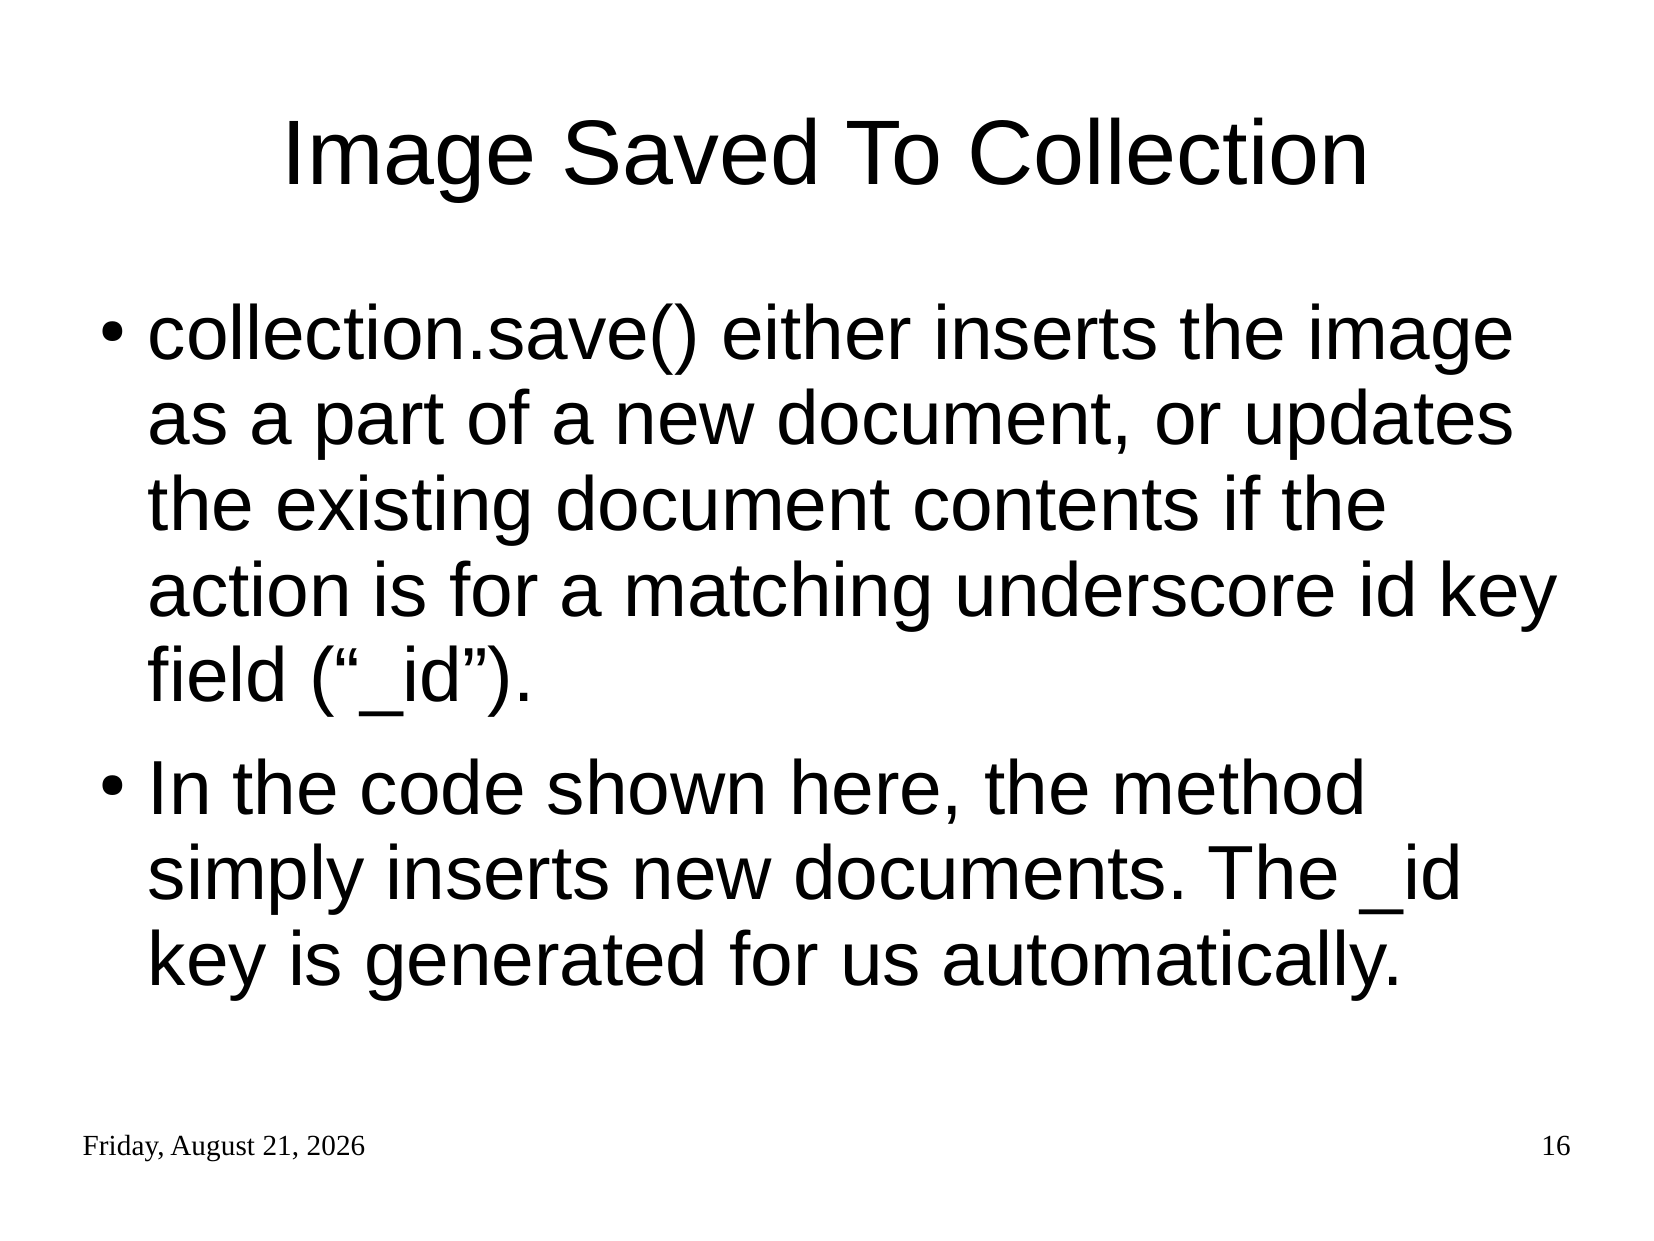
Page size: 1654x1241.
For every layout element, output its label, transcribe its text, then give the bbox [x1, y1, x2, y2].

title Image Saved To Collection [82, 49, 1571, 257]
list collection.save() either inserts the image as a part of a new document, or updates the existing document contents if the action is for a matching underscore id key field (“_id”). In the code shown here, the method simply inserts new documents. The _id key is generated for us automatically. [82, 290, 1571, 1010]
